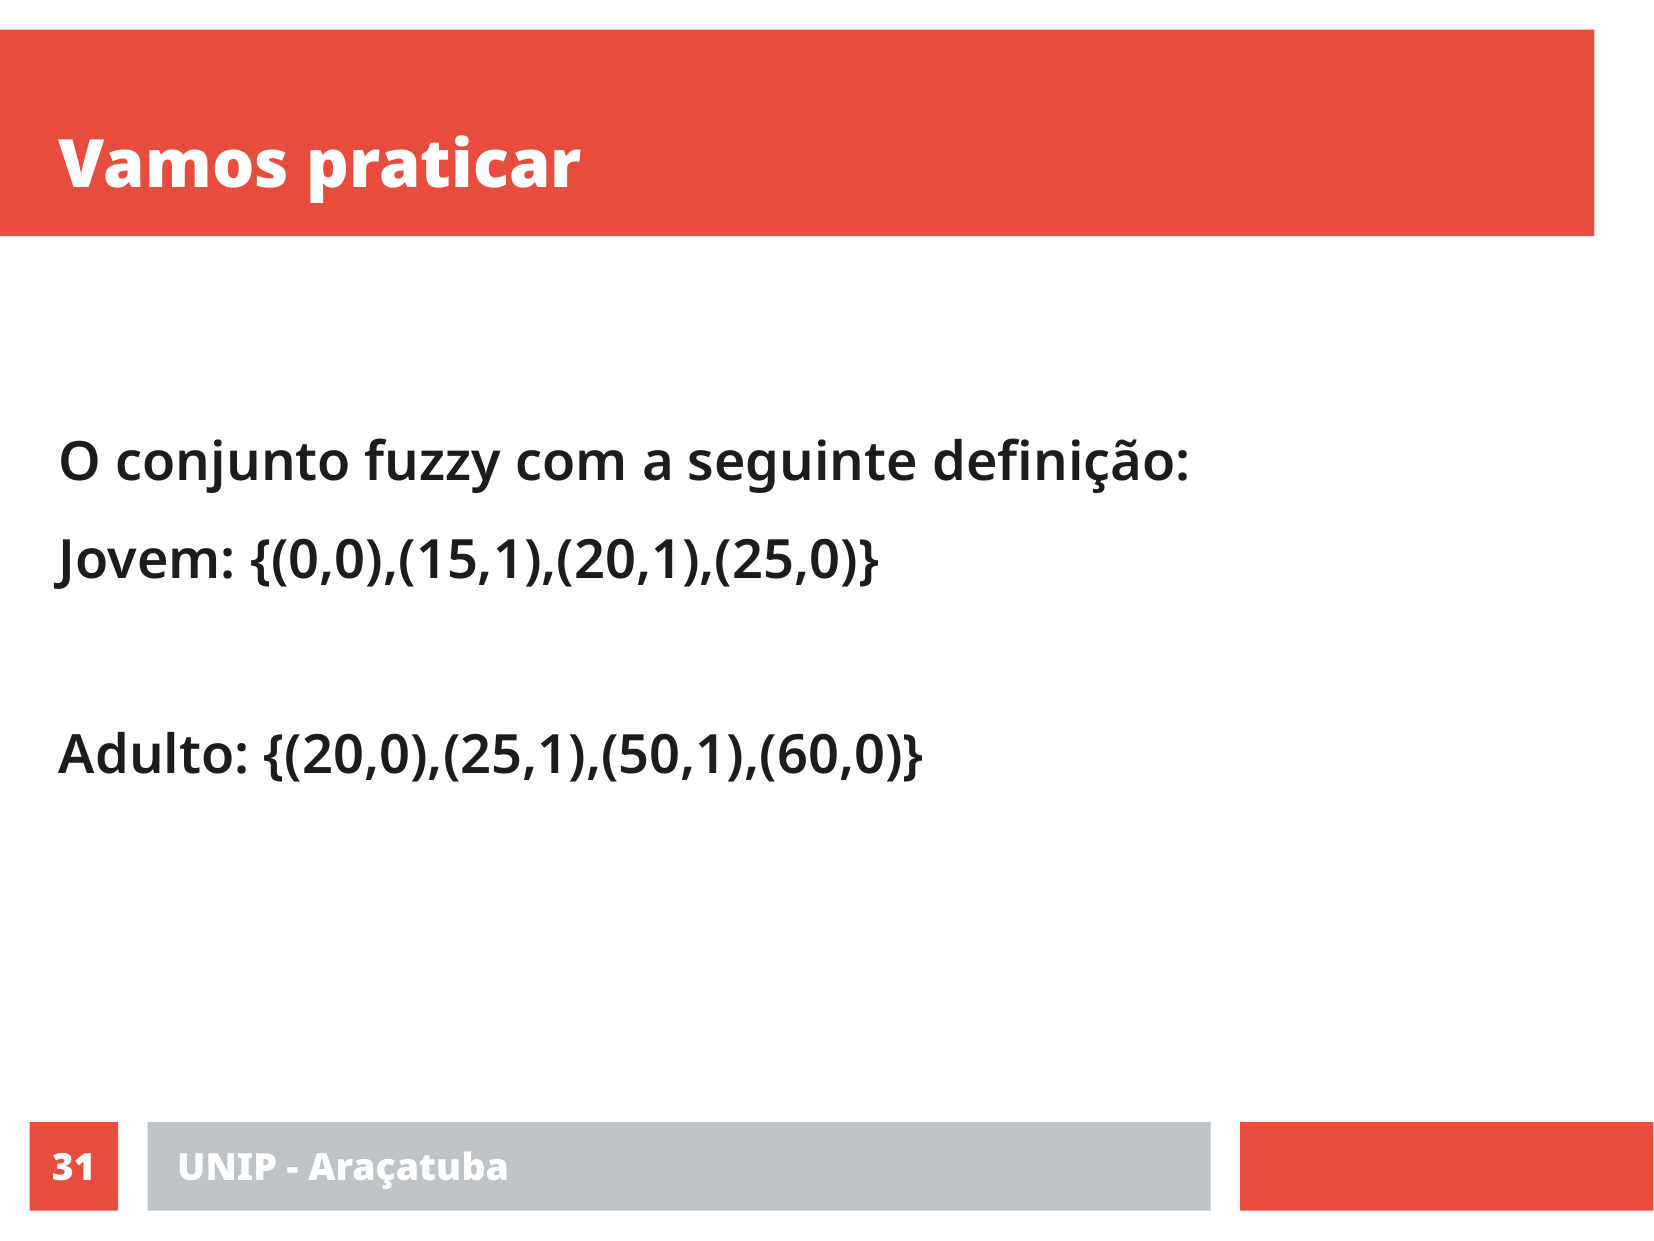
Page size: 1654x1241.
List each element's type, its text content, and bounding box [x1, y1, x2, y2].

list O conjunto fuzzy com a seguinte definição: Jovem: {(0,0),(15,1),(20,1),(25,0)} Adulto: {(20,0),(25,1),(50,1),(60,0)} [59, 324, 1565, 1093]
title Vamos praticar [59, 59, 1595, 207]
